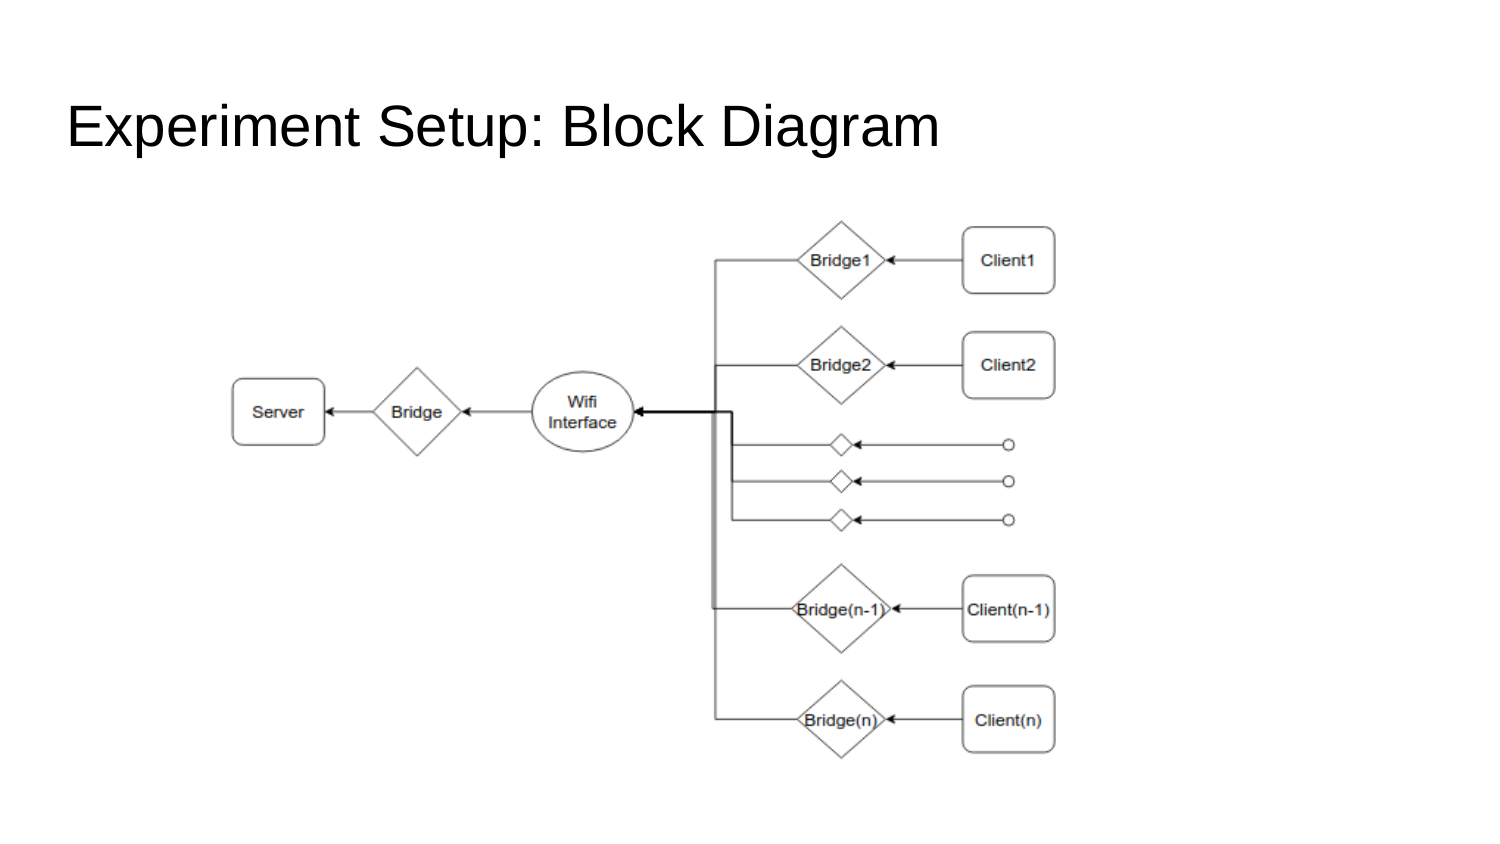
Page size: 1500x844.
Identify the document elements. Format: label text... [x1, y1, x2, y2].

picture [193, 194, 1162, 766]
title Experiment Setup: Block Diagram [51, 72, 1449, 223]
